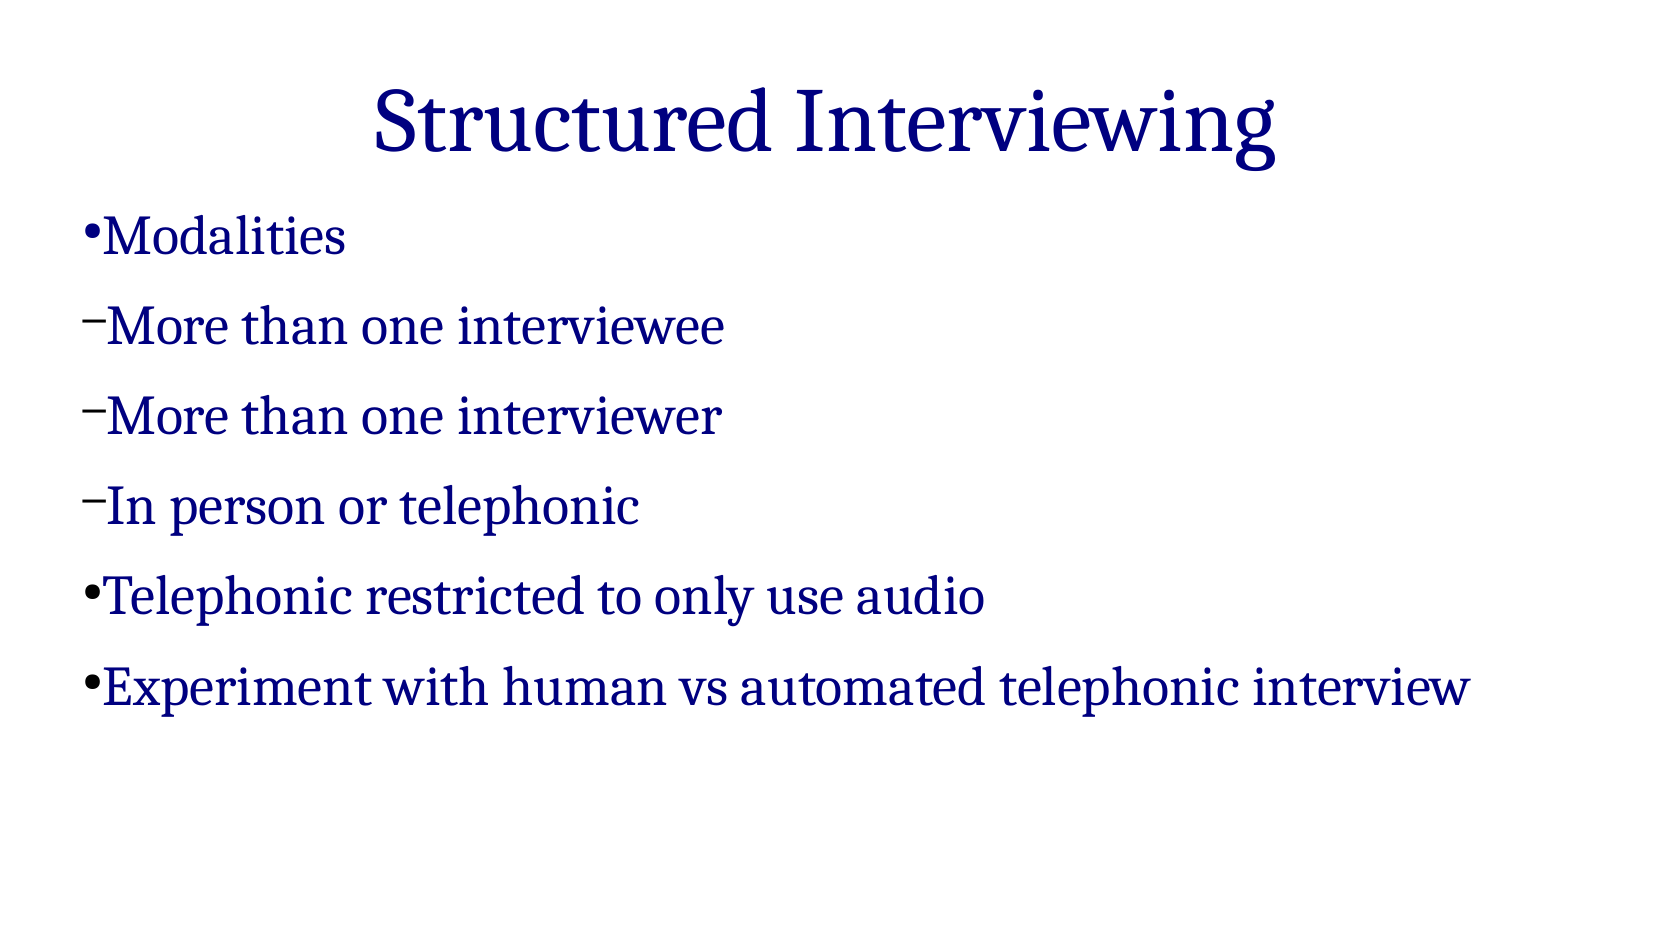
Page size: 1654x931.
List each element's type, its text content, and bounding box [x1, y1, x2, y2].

title Structured Interviewing [82, 7, 1571, 205]
list Modalities More than one interviewee More than one interviewer In person or telephonic Telephonic restricted to only use audio Experiment with human vs automated telephonic interview [82, 205, 1571, 745]
